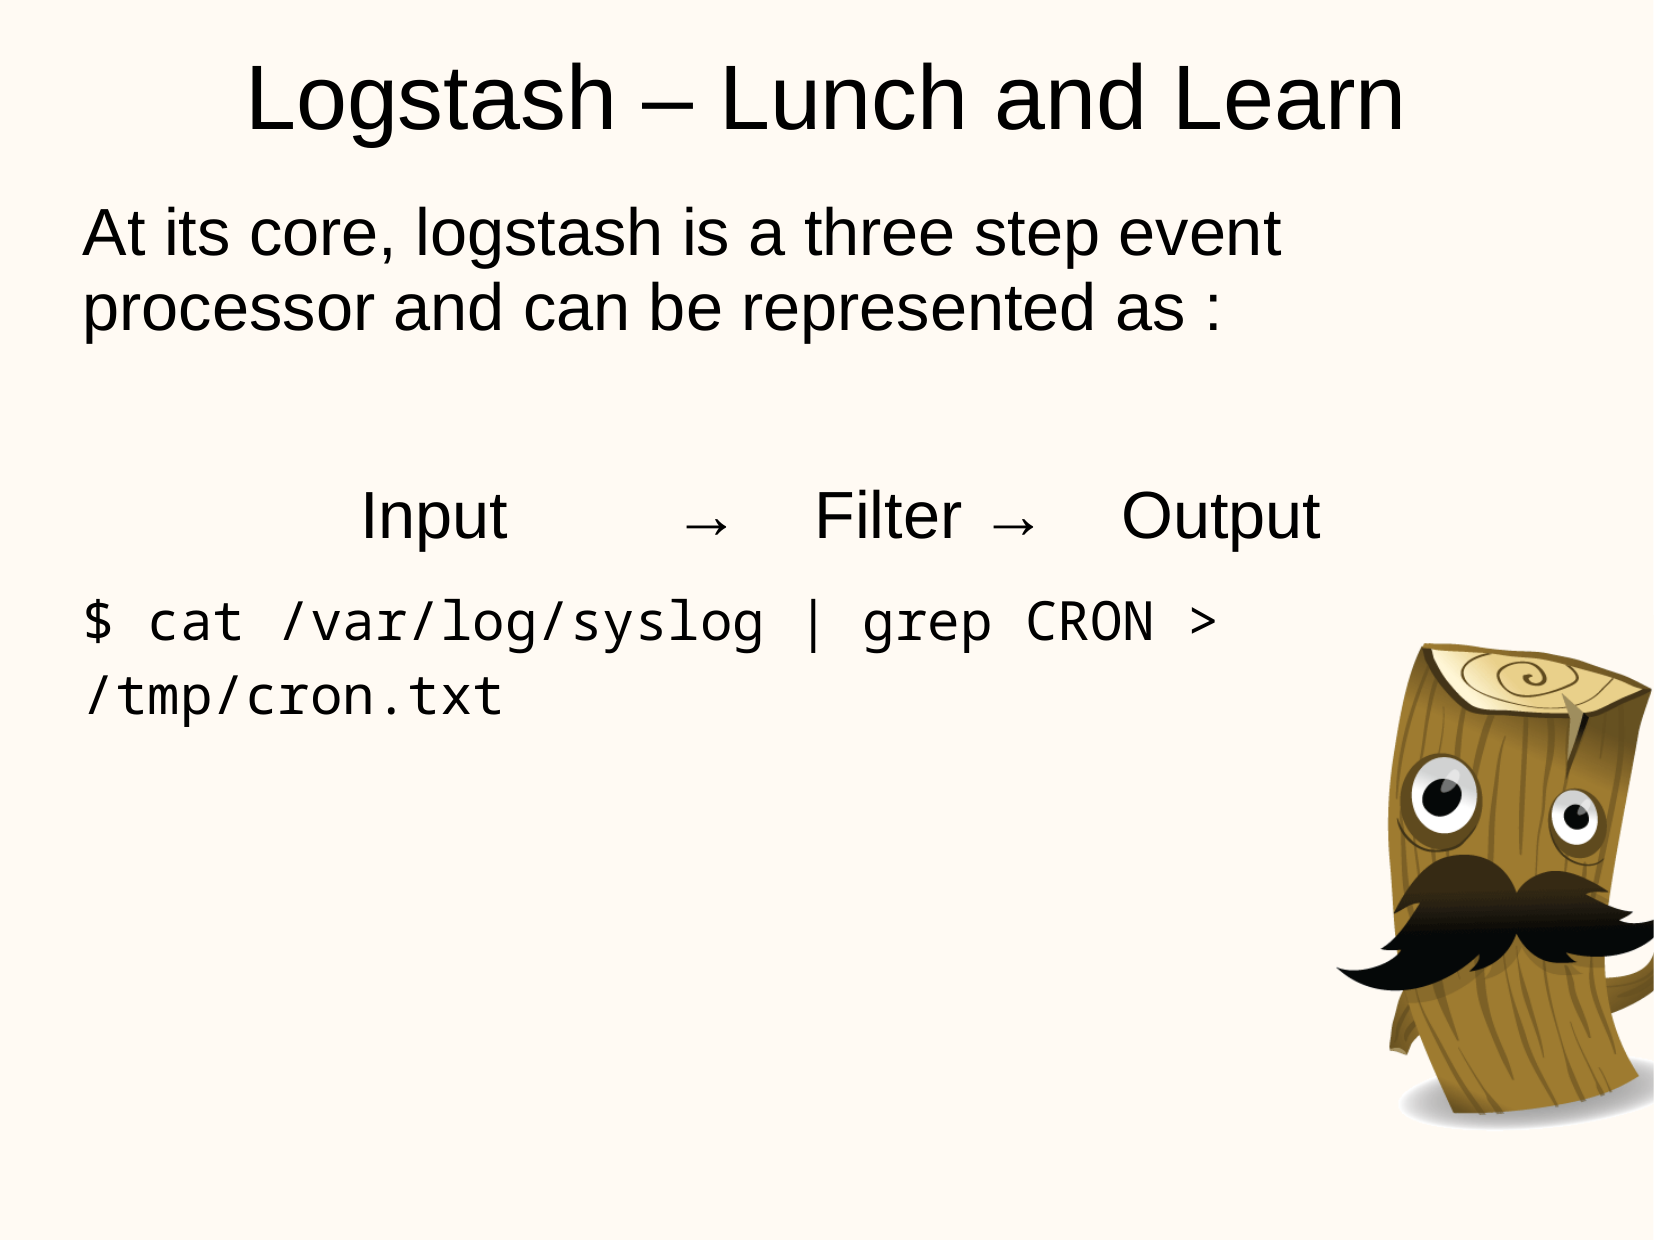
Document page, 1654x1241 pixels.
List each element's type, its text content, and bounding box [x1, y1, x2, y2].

title Logstash – Lunch and Learn [82, 15, 1571, 181]
list At its core, logstash is a three step event processor and can be represented as : Input → Filter → Output $ cat /var/log/syslog | grep CRON > /tmp/cron.txt [82, 195, 1538, 1010]
picture [1305, 615, 1654, 1140]
